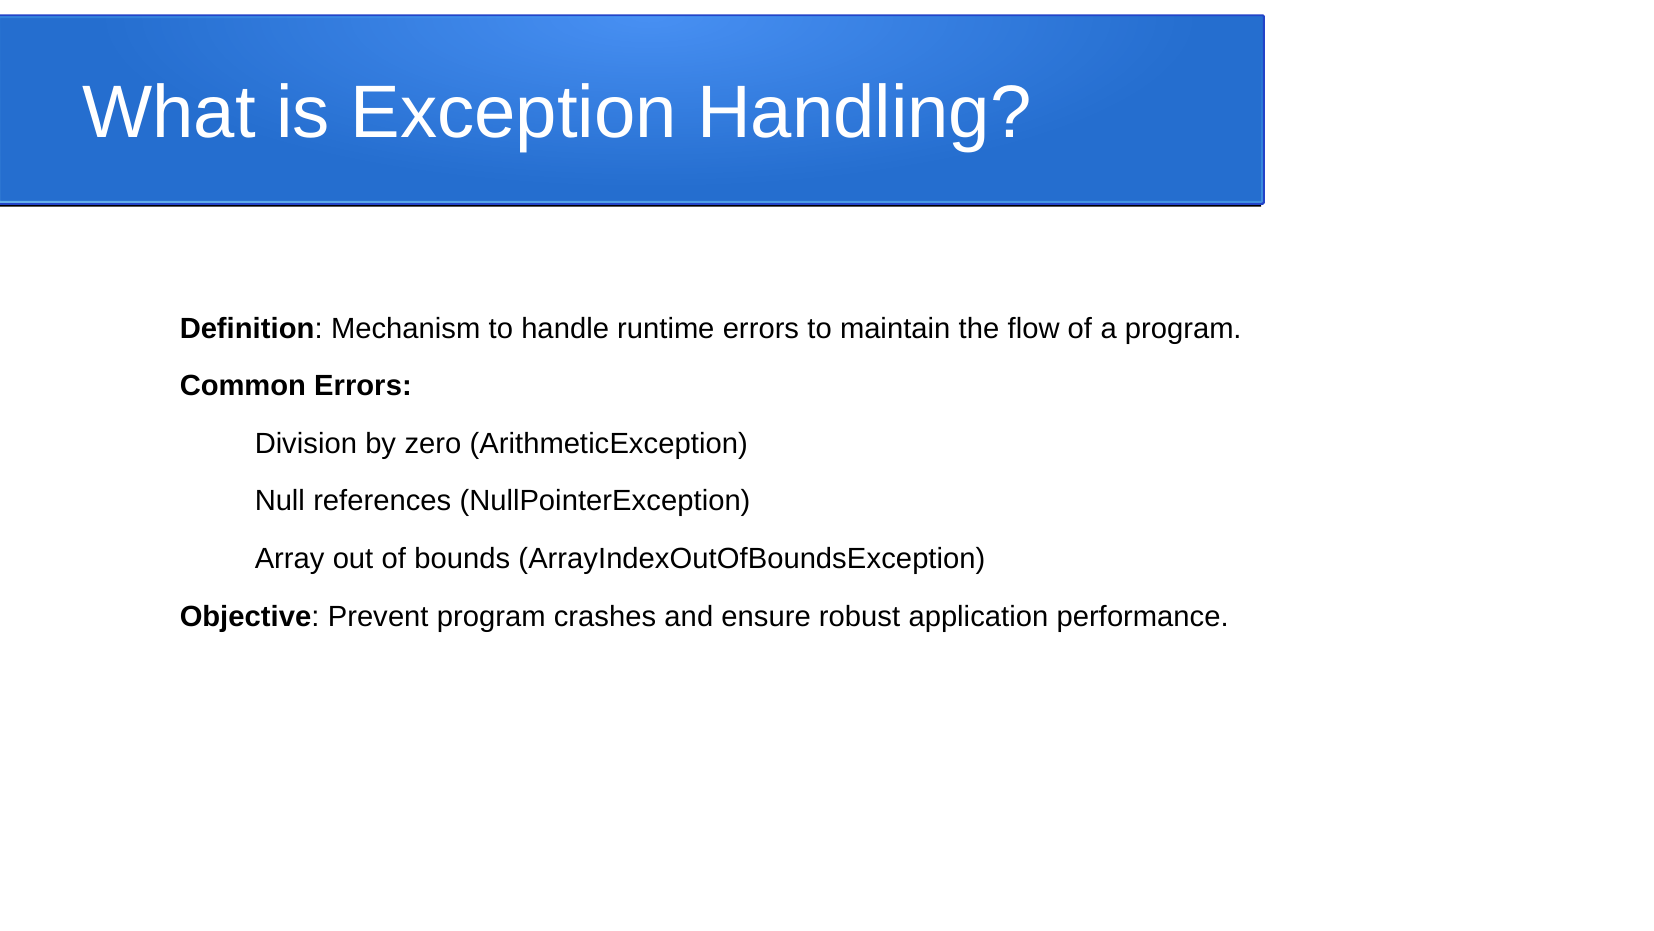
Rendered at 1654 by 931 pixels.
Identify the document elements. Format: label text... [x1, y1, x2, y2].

text_box Definition: Mechanism to handle runtime errors to maintain the flow of a program. Common Errors: Division by zero (ArithmeticException) Null references (NullPointerException) Array out of bounds (ArrayIndexOutOfBoundsException) Objective: Prevent program crashes and ensure robust application performance. [165, 304, 1426, 811]
title What is Exception Handling? [82, 35, 1235, 189]
